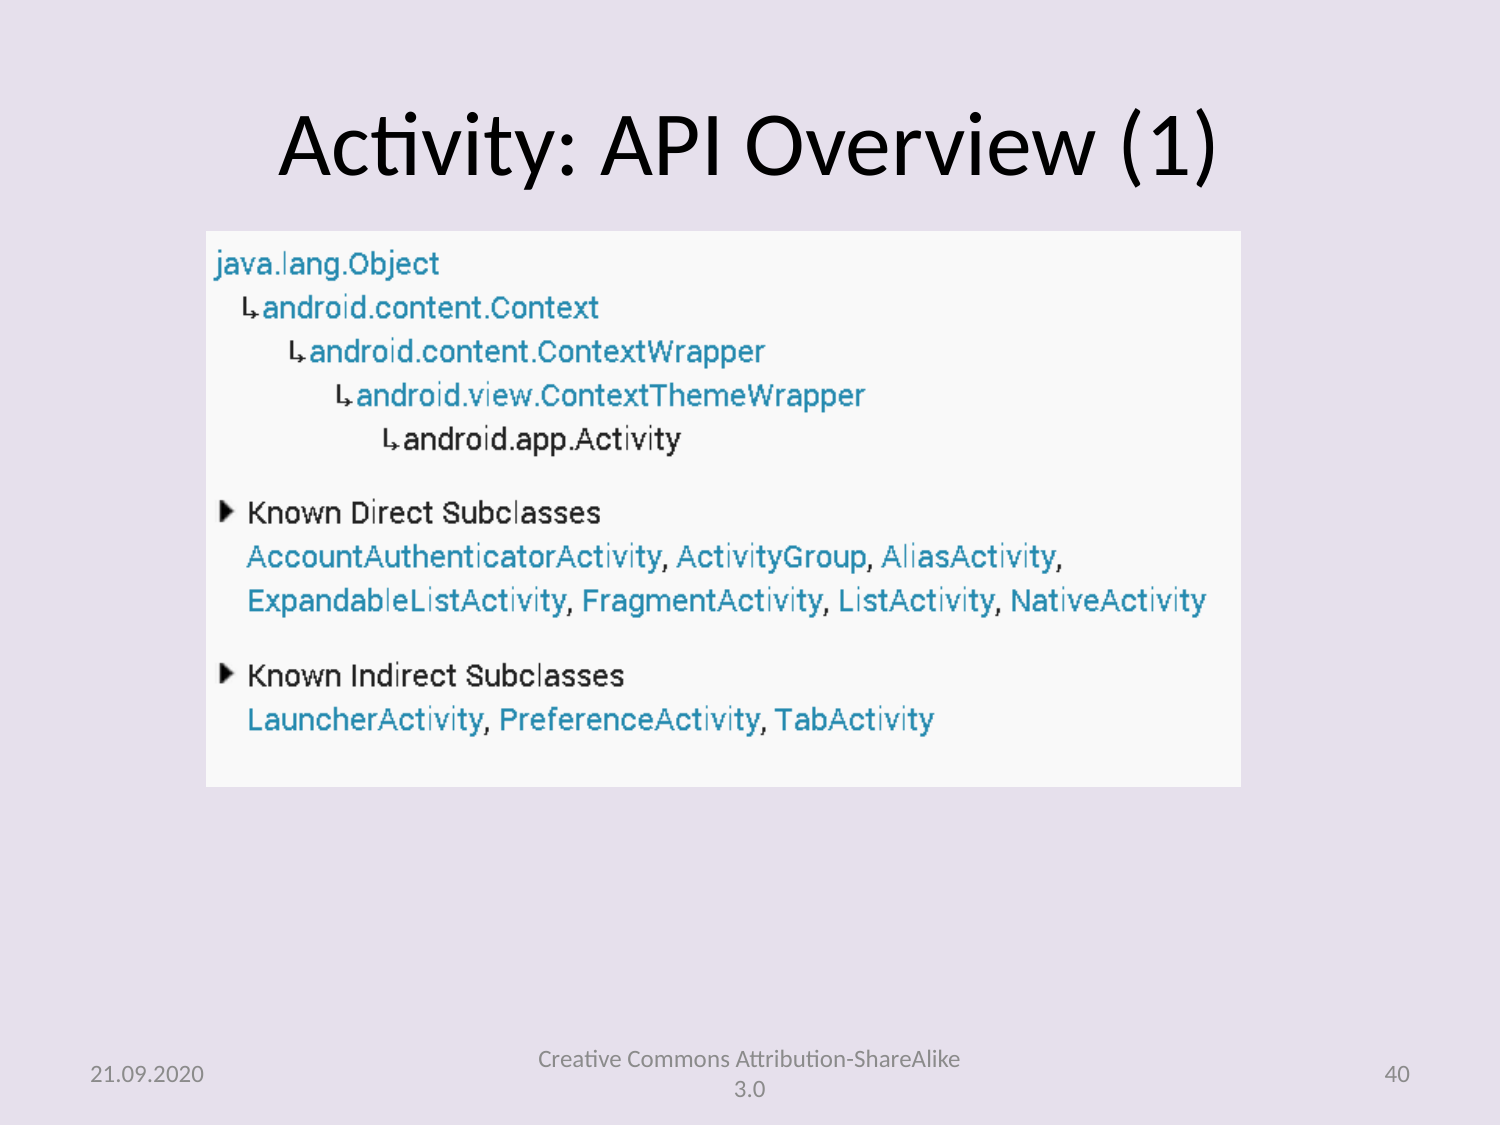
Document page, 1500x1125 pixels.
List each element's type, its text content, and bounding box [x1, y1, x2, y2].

picture [206, 231, 1241, 787]
title Activity: API Overview (1) [75, 45, 1425, 233]
